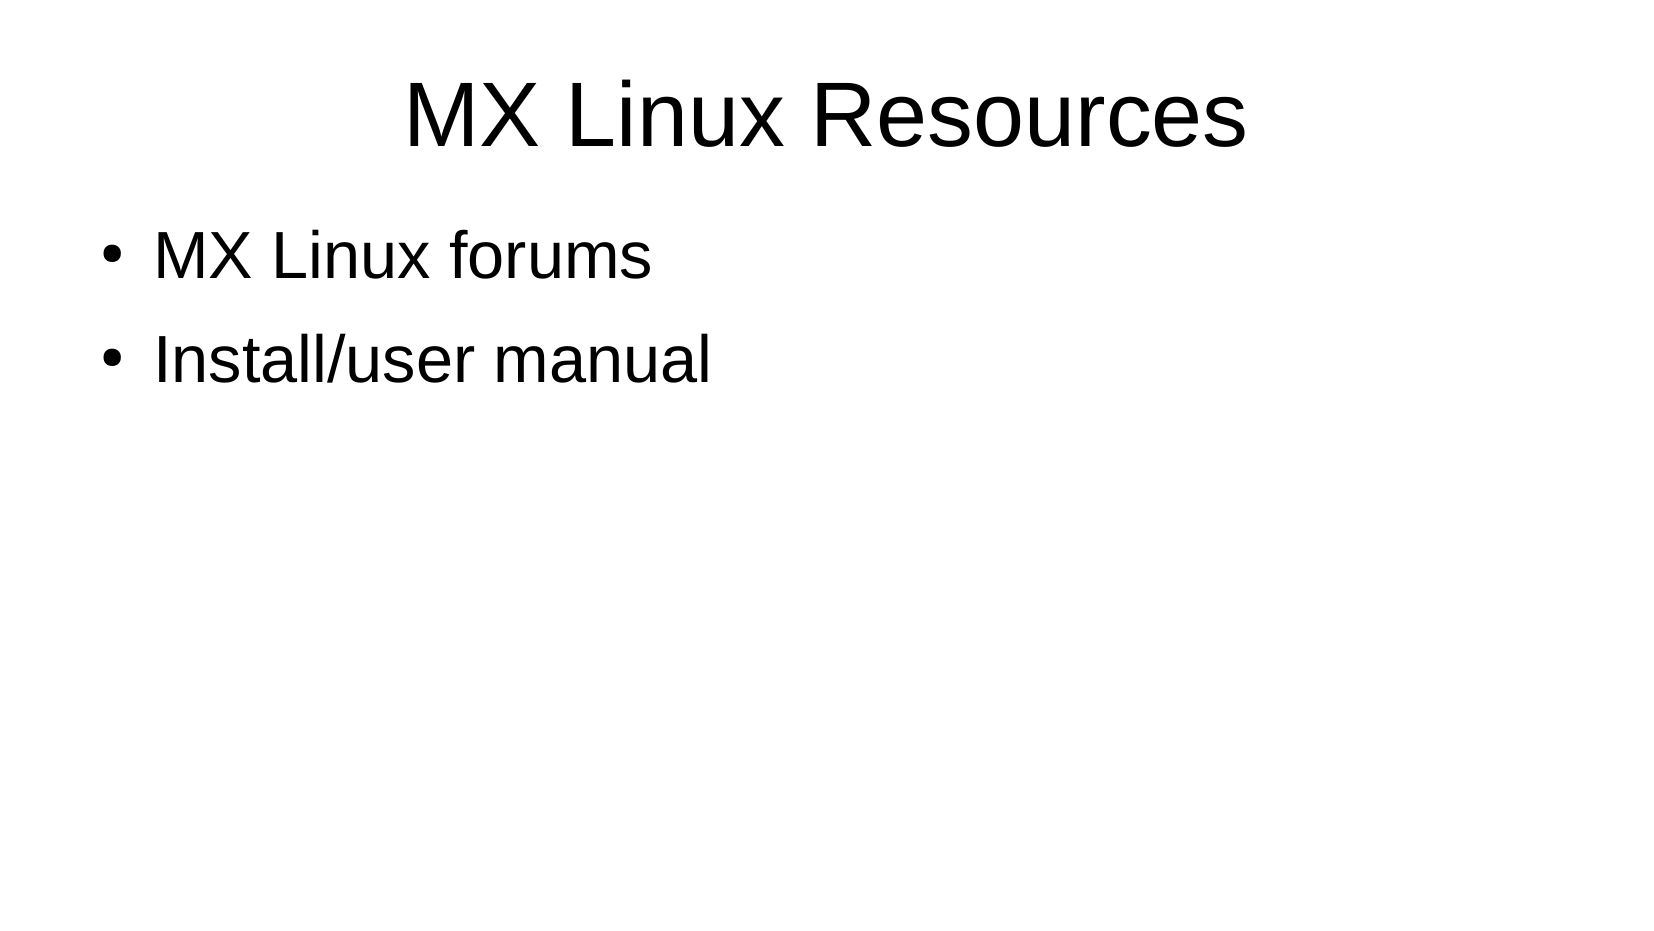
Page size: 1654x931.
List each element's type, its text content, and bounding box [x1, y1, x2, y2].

title MX Linux Resources [82, 37, 1571, 193]
list MX Linux forums Install/user manual [82, 217, 1571, 758]
